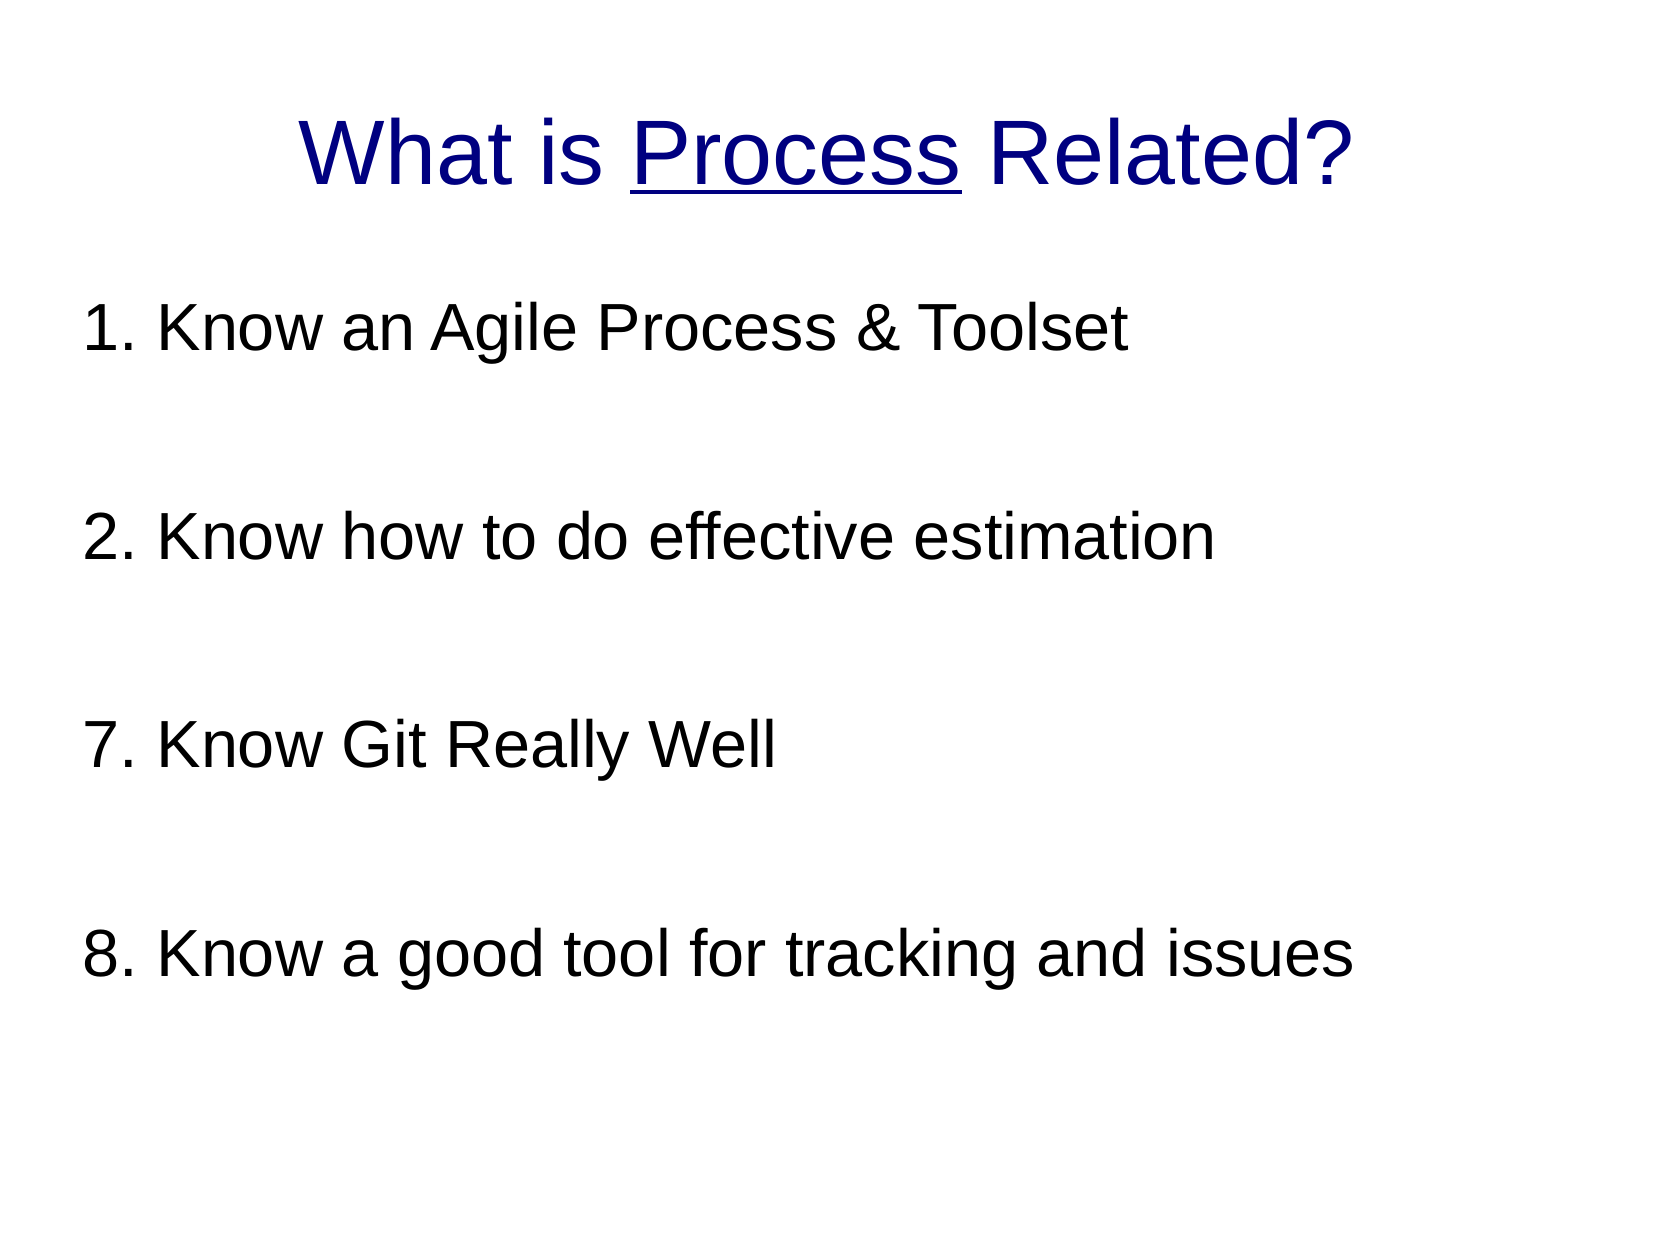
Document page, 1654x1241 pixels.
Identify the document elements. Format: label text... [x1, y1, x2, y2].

list 1. Know an Agile Process & Toolset 2. Know how to do effective estimation 7. Know Git Really Well 8. Know a good tool for tracking and issues [82, 290, 1571, 1201]
title What is Process Related? [82, 49, 1571, 257]
